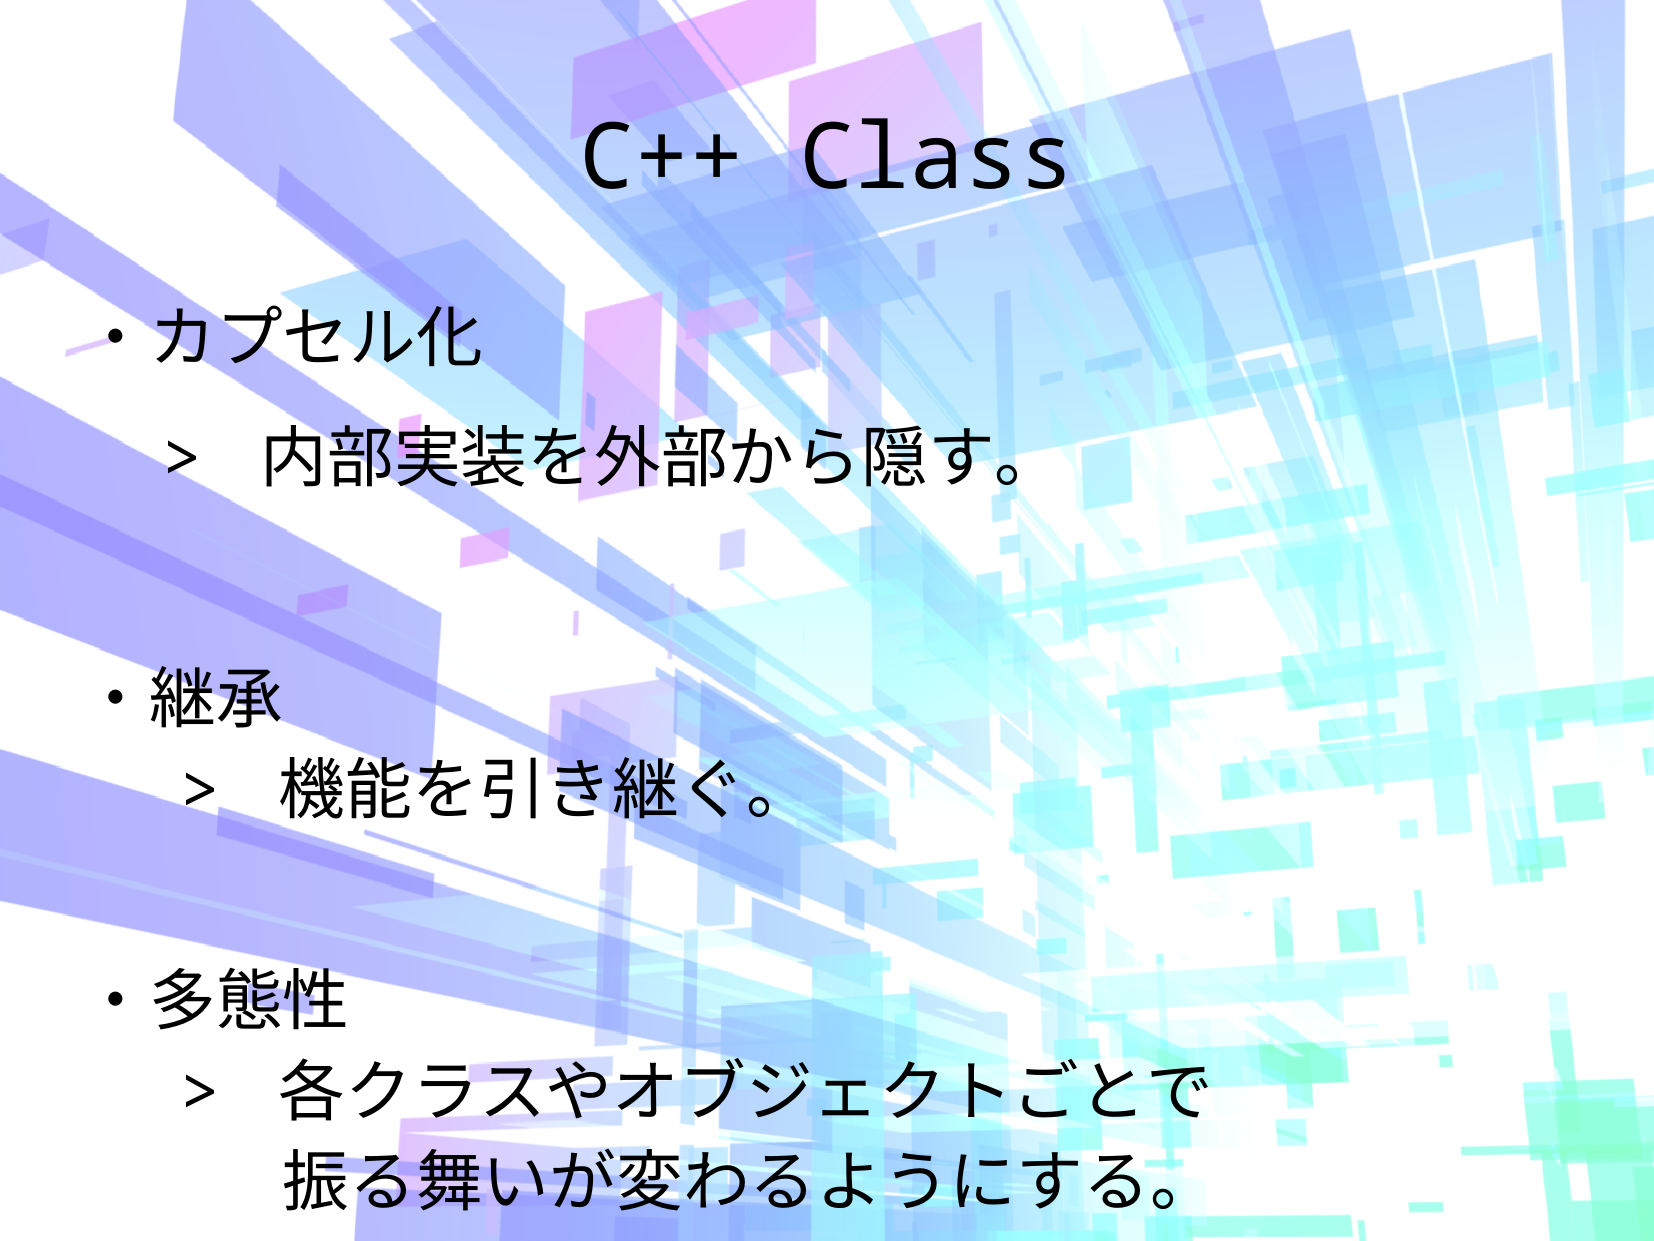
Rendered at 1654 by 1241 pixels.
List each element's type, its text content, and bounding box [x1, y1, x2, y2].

list ・カプセル化 > 内部実装を外部から隠す。 ・継承 > 機能を引き継ぐ。 ・多態性 > 各クラスやオブジェクトごとで 振る舞いが変わるようにする。 [82, 290, 1571, 1109]
picture [0, 0, 1654, 1241]
title C++ Class [82, 49, 1571, 257]
